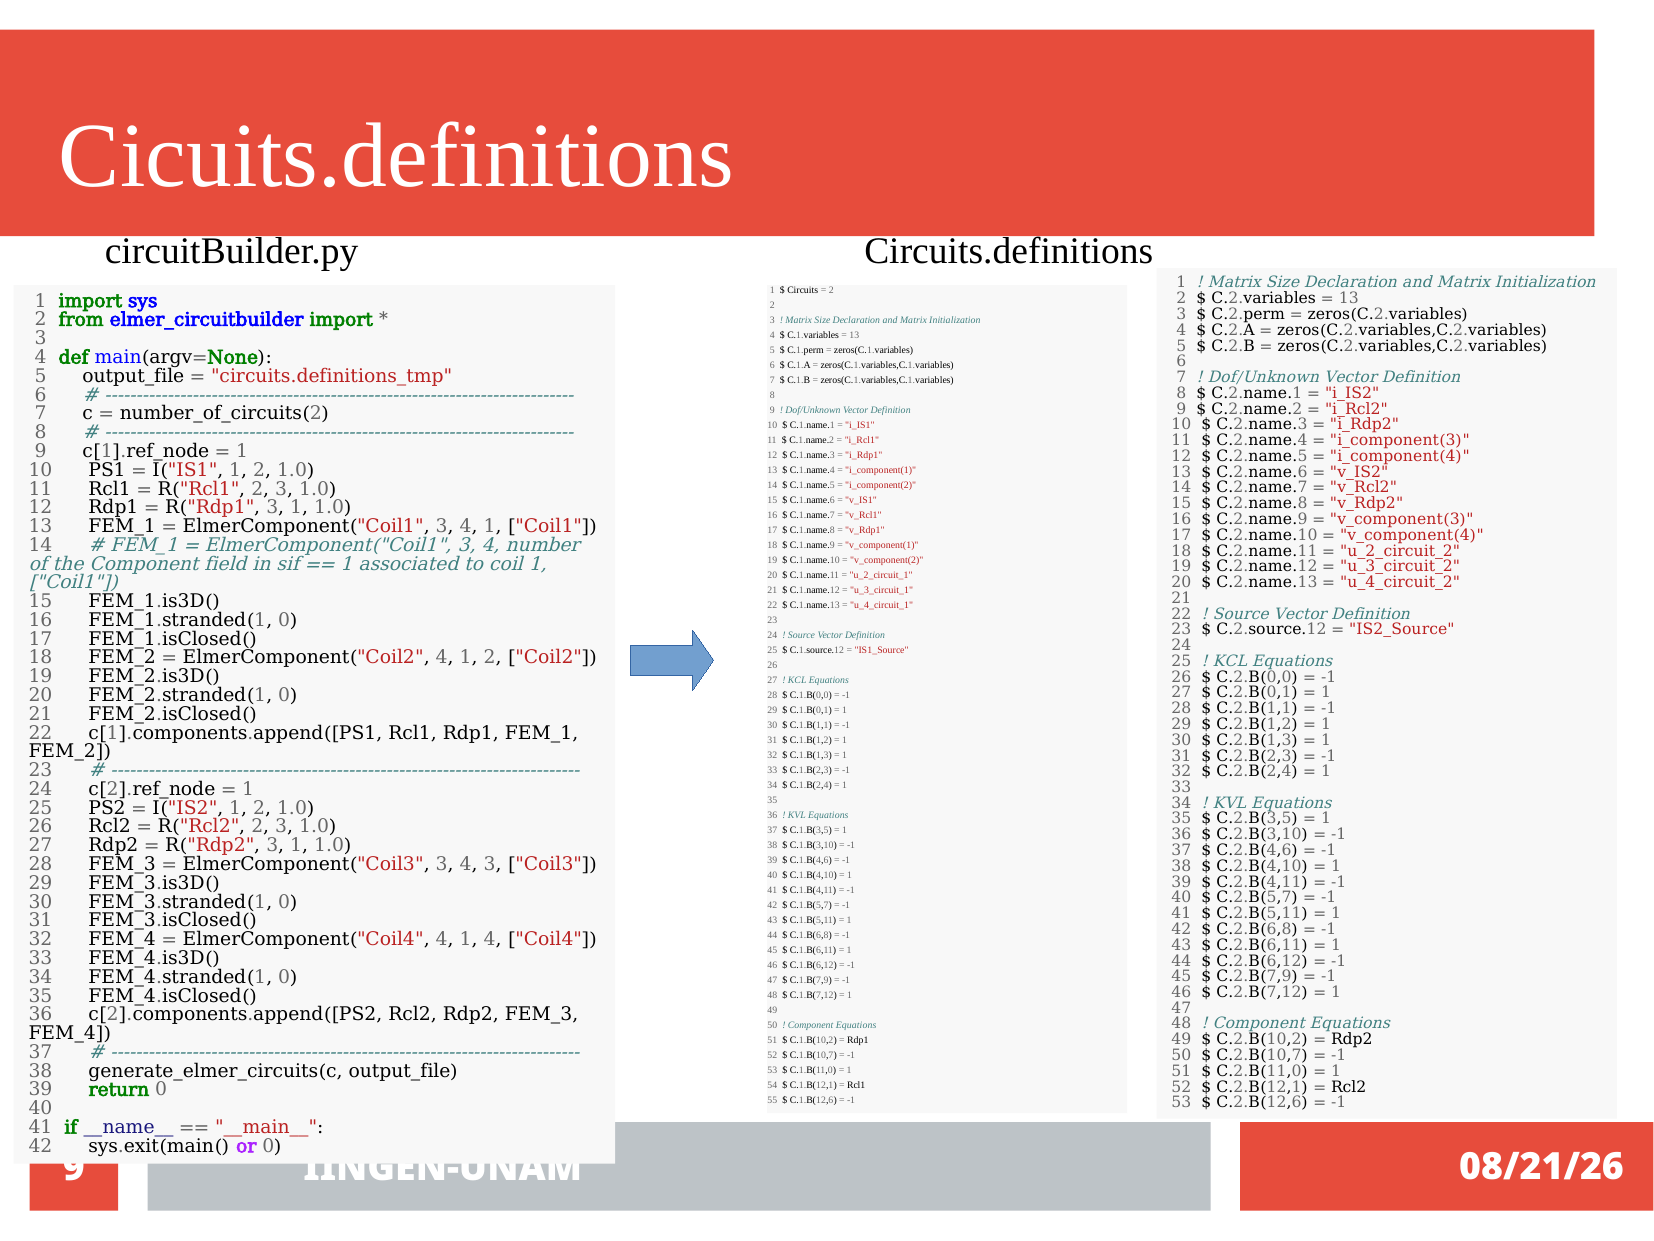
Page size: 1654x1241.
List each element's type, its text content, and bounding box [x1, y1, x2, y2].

list 1 $ Circuits = 2 2 3 ! Matrix Size Declaration and Matrix Initialization 4 $ C.1.variables = 13 5 $ C.1.perm = zeros(C.1.variables) 6 $ C.1.A = zeros(C.1.variables,C.1.variables) 7 $ C.1.B = zeros(C.1.variables,C.1.variables) 8 9 ! Dof/Unknown Vector Definition 10 $ C.1.name.1 = "i_IS1" 11 $ C.1.name.2 = "i_Rcl1" 12 $ C.1.name.3 = "i_Rdp1" 13 $ C.1.name.4 = "i_component(1)" 14 $ C.1.name.5 = "i_component(2)" 15 $ C.1.name.6 = "v_IS1" 16 $ C.1.name.7 = "v_Rcl1" 17 $ C.1.name.8 = "v_Rdp1" 18 $ C.1.name.9 = "v_component(1)" 19 $ C.1.name.10 = "v_component(2)" 20 $ C.1.name.11 = "u_2_circuit_1" 21 $ C.1.name.12 = "u_3_circuit_1" 22 $ C.1.name.13 = "u_4_circuit_1" 23 24 ! Source Vector Definition 25 $ C.1.source.12 = "IS1_Source" 26 27 ! KCL Equations 28 $ C.1.B(0,0) = -1 29 $ C.1.B(0,1) = 1 30 $ C.1.B(1,1) = -1 31 $ C.1.B(1,2) = 1 32 $ C.1.B(1,3) = 1 33 $ C.1.B(2,3) = -1 34 $ C.1.B(2,4) = 1 35 36 ! KVL Equations 37 $ C.1.B(3,5) = 1 38 $ C.1.B(3,10) = -1 39 $ C.1.B(4,6) = -1 40 $ C.1.B(4,10) = 1 41 $ C.1.B(4,11) = -1 42 $ C.1.B(5,7) = -1 43 $ C.1.B(5,11) = 1 44 $ C.1.B(6,8) = -1 45 $ C.1.B(6,11) = 1 46 $ C.1.B(6,12) = -1 47 $ C.1.B(7,9) = -1 48 $ C.1.B(7,12) = 1 49 50 ! Component Equations 51 $ C.1.B(10,2) = Rdp1 52 $ C.1.B(10,7) = -1 53 $ C.1.B(11,0) = 1 54 $ C.1.B(12,1) = Rcl1 55 $ C.1.B(12,6) = -1 [767, 285, 1128, 1114]
text_box circuitBuilder.py [90, 222, 436, 279]
text_box Circuits.definitions [849, 222, 1195, 280]
text_box 1 ! Matrix Size Declaration and Matrix Initialization 2 $ C.2.variables = 13 3 $ C.2.perm = zeros(C.2.variables) 4 $ C.2.A = zeros(C.2.variables,C.2.variables) 5 $ C.2.B = zeros(C.2.variables,C.2.variables) 6 7 ! Dof/Unknown Vector Definition 8 $ C.2.name.1 = "i_IS2" 9 $ C.2.name.2 = "i_Rcl2" 10 $ C.2.name.3 = "i_Rdp2" 11 $ C.2.name.4 = "i_component(3)" 12 $ C.2.name.5 = "i_component(4)" 13 $ C.2.name.6 = "v_IS2" 14 $ C.2.name.7 = "v_Rcl2" 15 $ C.2.name.8 = "v_Rdp2" 16 $ C.2.name.9 = "v_component(3)" 17 $ C.2.name.10 = "v_component(4)" 18 $ C.2.name.11 = "u_2_circuit_2" 19 $ C.2.name.12 = "u_3_circuit_2" 20 $ C.2.name.13 = "u_4_circuit_2" 21 22 ! Source Vector Definition 23 $ C.2.source.12 = "IS2_Source" 24 25 ! KCL Equations 26 $ C.2.B(0,0) = -1 27 $ C.2.B(0,1) = 1 28 $ C.2.B(1,1) = -1 29 $ C.2.B(1,2) = 1 30 $ C.2.B(1,3) = 1 31 $ C.2.B(2,3) = -1 32 $ C.2.B(2,4) = 1 33 34 ! KVL Equations 35 $ C.2.B(3,5) = 1 36 $ C.2.B(3,10) = -1 37 $ C.2.B(4,6) = -1 38 $ C.2.B(4,10) = 1 39 $ C.2.B(4,11) = -1 40 $ C.2.B(5,7) = -1 41 $ C.2.B(5,11) = 1 42 $ C.2.B(6,8) = -1 43 $ C.2.B(6,11) = 1 44 $ C.2.B(6,12) = -1 45 $ C.2.B(7,9) = -1 46 $ C.2.B(7,12) = 1 47 48 ! Component Equations 49 $ C.2.B(10,2) = Rdp2 50 $ C.2.B(10,7) = -1 51 $ C.2.B(11,0) = 1 52 $ C.2.B(12,1) = Rcl2 53 $ C.2.B(12,6) = -1 [1156, 268, 1617, 1119]
text_box [630, 630, 714, 691]
title Cicuits.definitions [59, 59, 1595, 207]
text_box 1 import sys 2 from elmer_circuitbuilder import * 3 4 def main(argv=None): 5 output_file = "circuits.definitions_tmp" 6 # --------------------------------------------------------------------------- 7 c = number_of_circuits(2) 8 # --------------------------------------------------------------------------- 9 c[1].ref_node = 1 10 PS1 = I("IS1", 1, 2, 1.0) 11 Rcl1 = R("Rcl1", 2, 3, 1.0) 12 Rdp1 = R("Rdp1", 3, 1, 1.0) 13 FEM_1 = ElmerComponent("Coil1", 3, 4, 1, ["Coil1"]) 14 # FEM_1 = ElmerComponent("Coil1", 3, 4, number of the Component field in sif == 1 associated to coil 1, ["Coil1"]) 15 FEM_1.is3D() 16 FEM_1.stranded(1, 0) 17 FEM_1.isClosed() 18 FEM_2 = ElmerComponent("Coil2", 4, 1, 2, ["Coil2"]) 19 FEM_2.is3D() 20 FEM_2.stranded(1, 0) 21 FEM_2.isClosed() 22 c[1].components.append([PS1, Rcl1, Rdp1, FEM_1, FEM_2]) 23 # --------------------------------------------------------------------------- 24 c[2].ref_node = 1 25 PS2 = I("IS2", 1, 2, 1.0) 26 Rcl2 = R("Rcl2", 2, 3, 1.0) 27 Rdp2 = R("Rdp2", 3, 1, 1.0) 28 FEM_3 = ElmerComponent("Coil3", 3, 4, 3, ["Coil3"]) 29 FEM_3.is3D() 30 FEM_3.stranded(1, 0) 31 FEM_3.isClosed() 32 FEM_4 = ElmerComponent("Coil4", 4, 1, 4, ["Coil4"]) 33 FEM_4.is3D() 34 FEM_4.stranded(1, 0) 35 FEM_4.isClosed() 36 c[2].components.append([PS2, Rcl2, Rdp2, FEM_3, FEM_4]) 37 # --------------------------------------------------------------------------- 38 generate_elmer_circuits(c, output_file) 39 return 0 40 41 if __name__ == "__main__": 42 sys.exit(main() or 0) [13, 285, 616, 1108]
